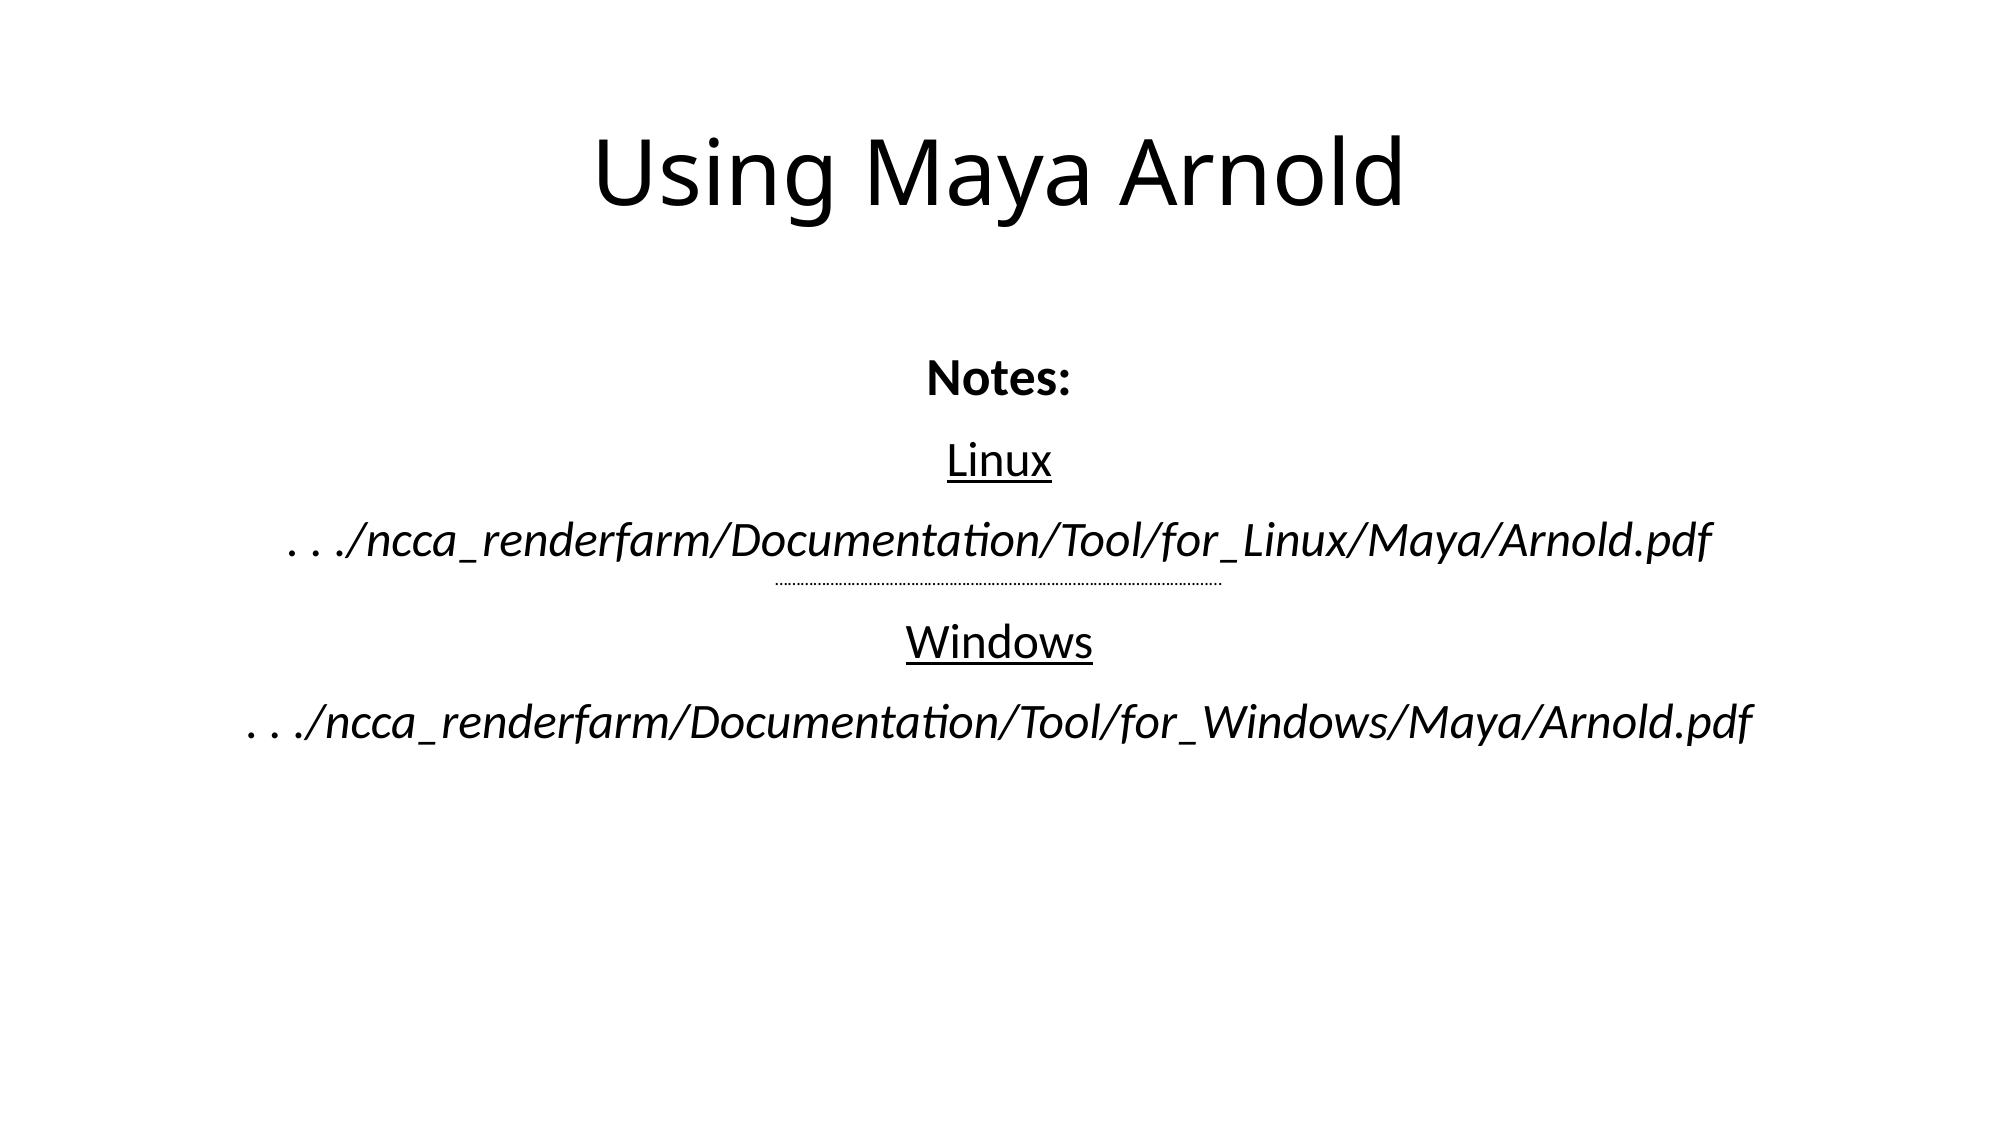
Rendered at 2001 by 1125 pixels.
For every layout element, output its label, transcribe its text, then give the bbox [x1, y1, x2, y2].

text_box Notes: Linux . . ./ncca_renderfarm/Documentation/Tool/for_Linux/Maya/Arnold.pdf …………………………………………………………………………………………... Windows . . ./ncca_renderfarm/Documentation/Tool/for_Windows/Maya/Arnold.pdf [0, 330, 1999, 756]
text_box Using Maya Arnold [137, 59, 1863, 278]
